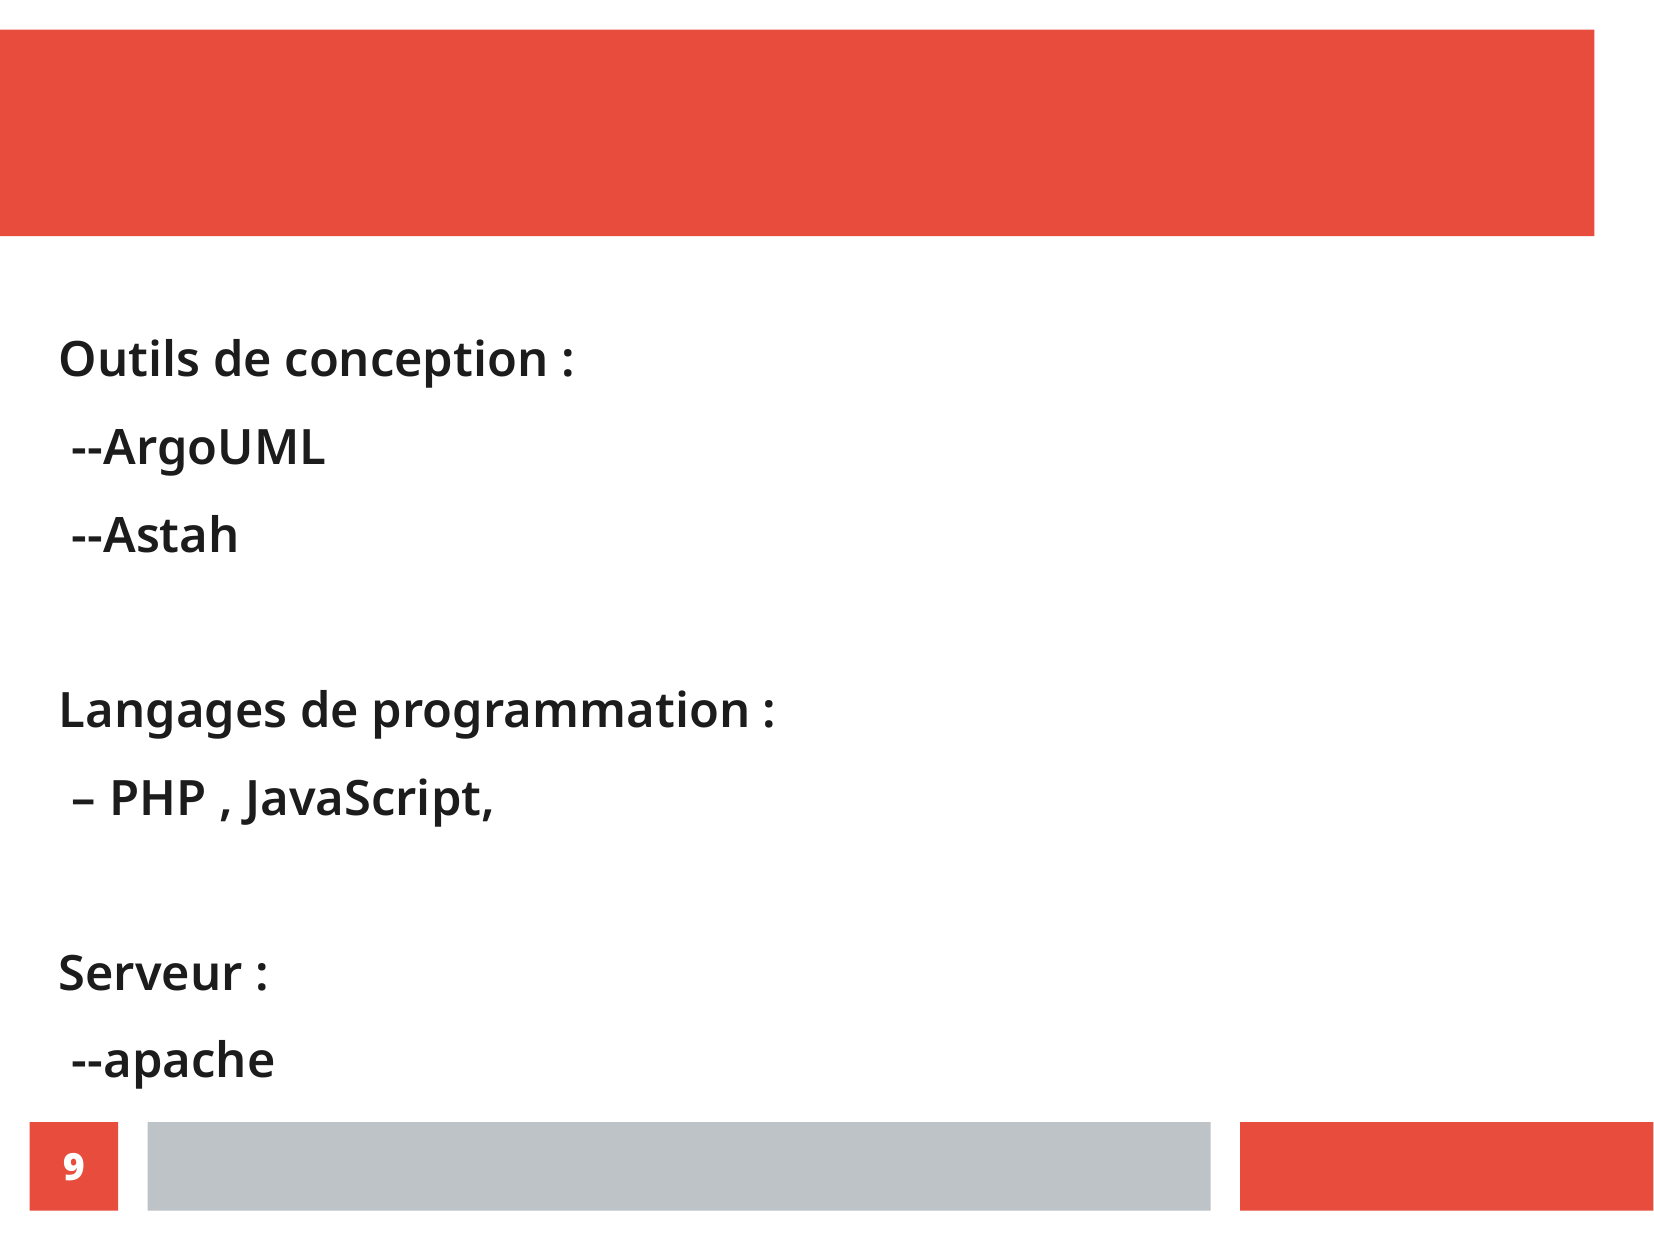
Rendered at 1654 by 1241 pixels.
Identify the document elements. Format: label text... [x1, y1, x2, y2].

list Outils de conception : --ArgoUML --Astah Langages de programmation : – PHP , JavaScript, Serveur : --apache [59, 324, 1565, 1093]
